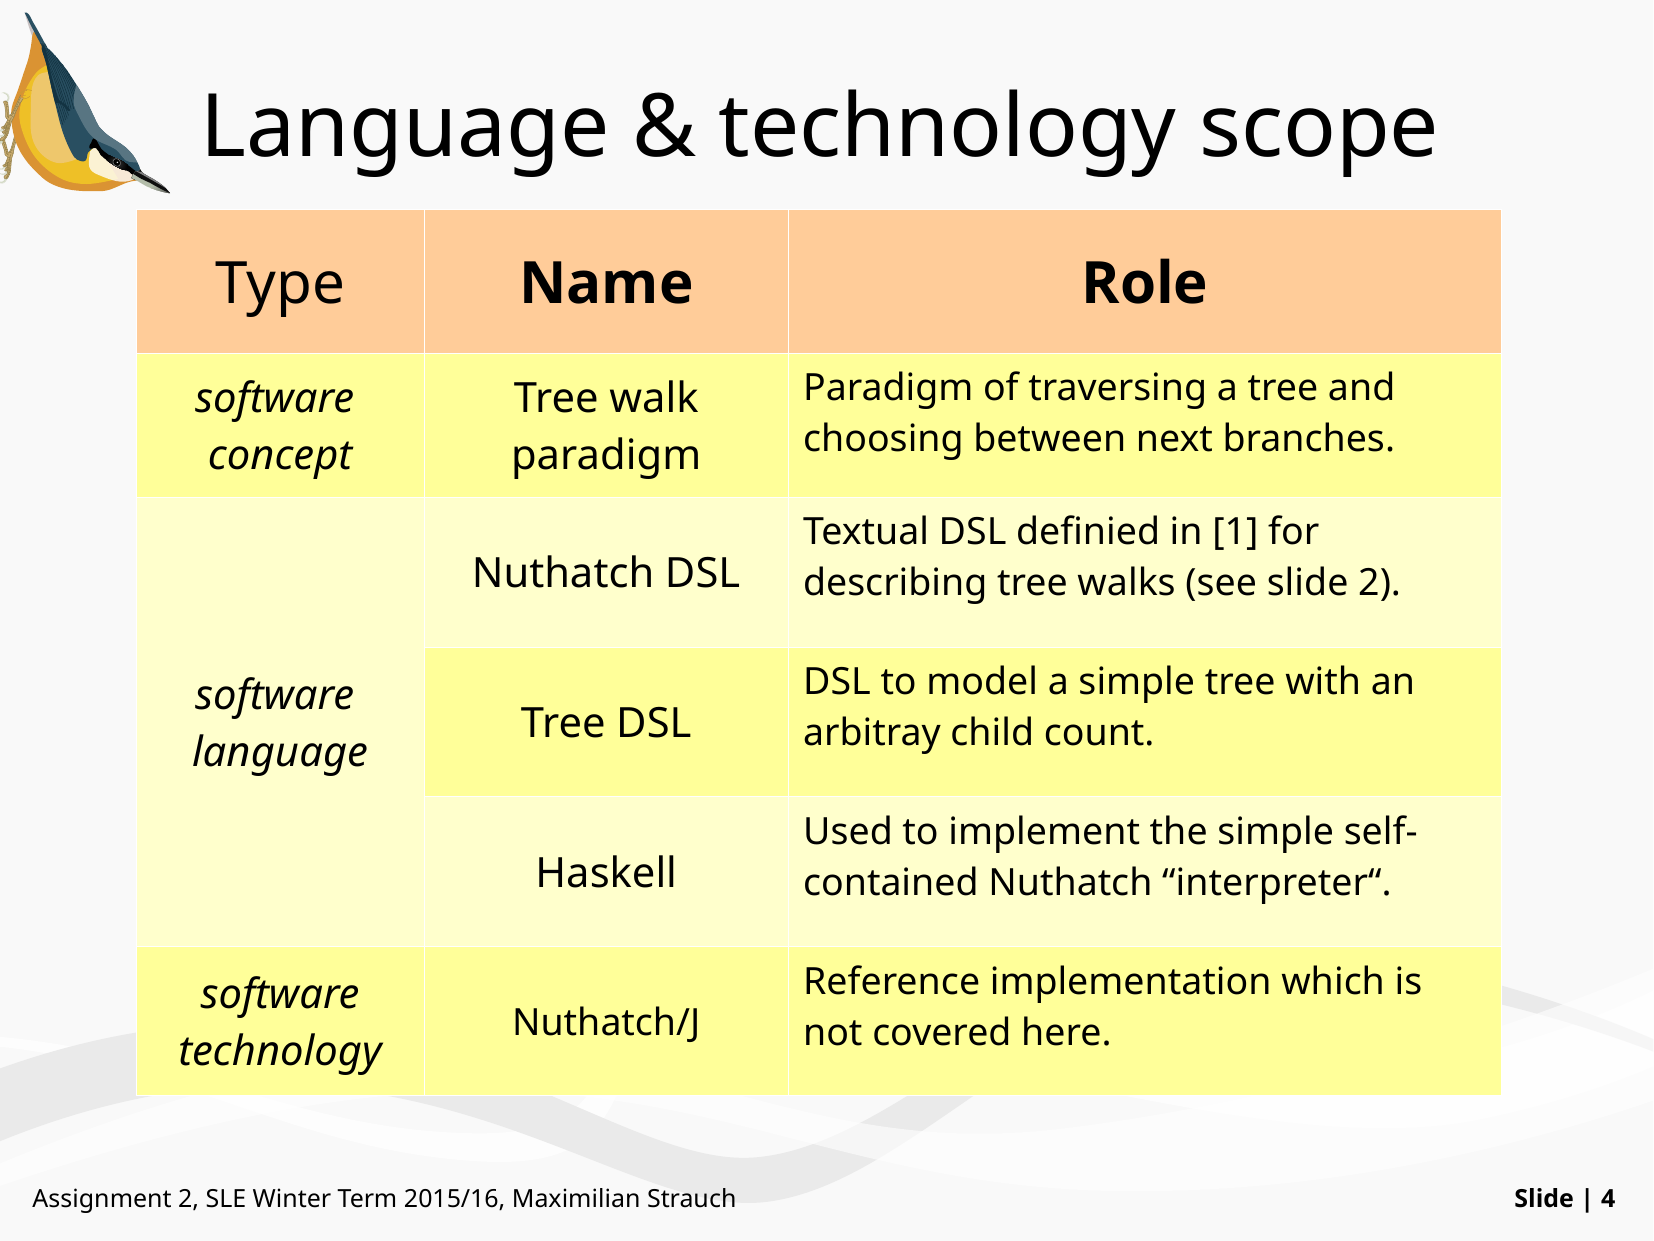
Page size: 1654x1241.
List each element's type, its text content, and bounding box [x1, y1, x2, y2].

table_cell Textual DSL definied in [1] for describing tree walks (see slide 2). [789, 498, 1501, 647]
table_cell software language [137, 498, 424, 946]
table_cell Reference implementation which is not covered here. [789, 947, 1501, 1095]
table_cell Nuthatch/J [425, 947, 788, 1095]
table_cell DSL to model a simple tree with an arbitray child count. [789, 648, 1501, 796]
table_cell software concept [137, 354, 424, 497]
table_header Name [425, 210, 788, 353]
title Language & technology scope [200, 63, 1571, 183]
table_cell Tree walk paradigm [425, 354, 788, 497]
table_header Type [137, 210, 424, 353]
table_header Role [789, 210, 1501, 353]
table_cell Tree DSL [425, 648, 788, 796]
table_cell Nuthatch DSL [425, 498, 788, 647]
table_cell software technology [137, 947, 424, 1095]
table_cell Paradigm of traversing a tree and choosing between next branches. [789, 354, 1501, 497]
table_cell Used to implement the simple self-contained Nuthatch “interpreter“. [789, 797, 1501, 946]
table_cell Haskell [425, 797, 788, 946]
